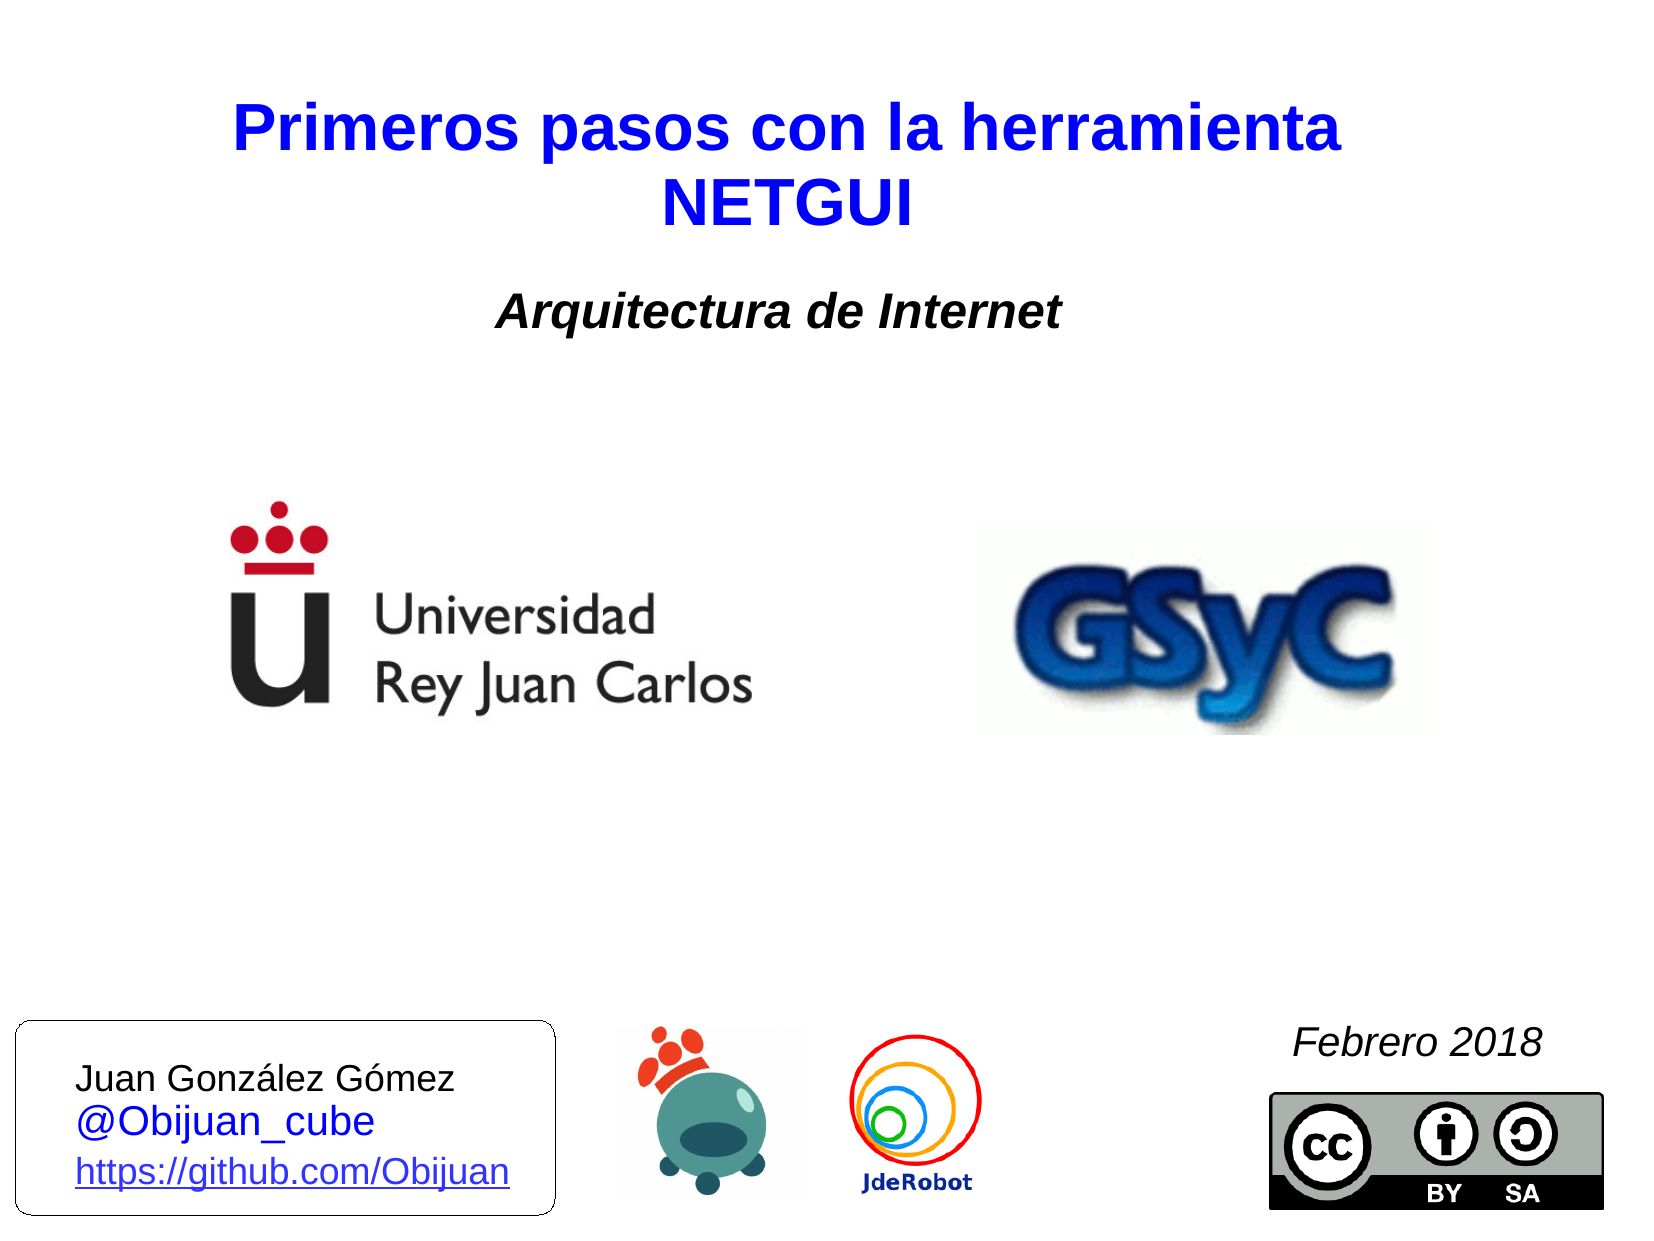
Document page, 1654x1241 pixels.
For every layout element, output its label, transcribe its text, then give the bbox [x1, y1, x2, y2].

title Primeros pasos con la herramienta NETGUI [135, 90, 1441, 241]
picture [196, 479, 781, 736]
text_box Arquitectura de Internet [495, 255, 1156, 367]
text_box Juan González Gómez [60, 1050, 571, 1111]
picture [615, 1026, 803, 1201]
picture [824, 1019, 1006, 1201]
text_box https://github.com/Obijuan [60, 1143, 526, 1201]
picture [975, 524, 1432, 736]
picture [1269, 1079, 1604, 1221]
text_box [15, 1020, 556, 1216]
text_box @Obijuan_cube [60, 1090, 421, 1166]
text_box Febrero 2018 [1275, 1018, 1561, 1066]
